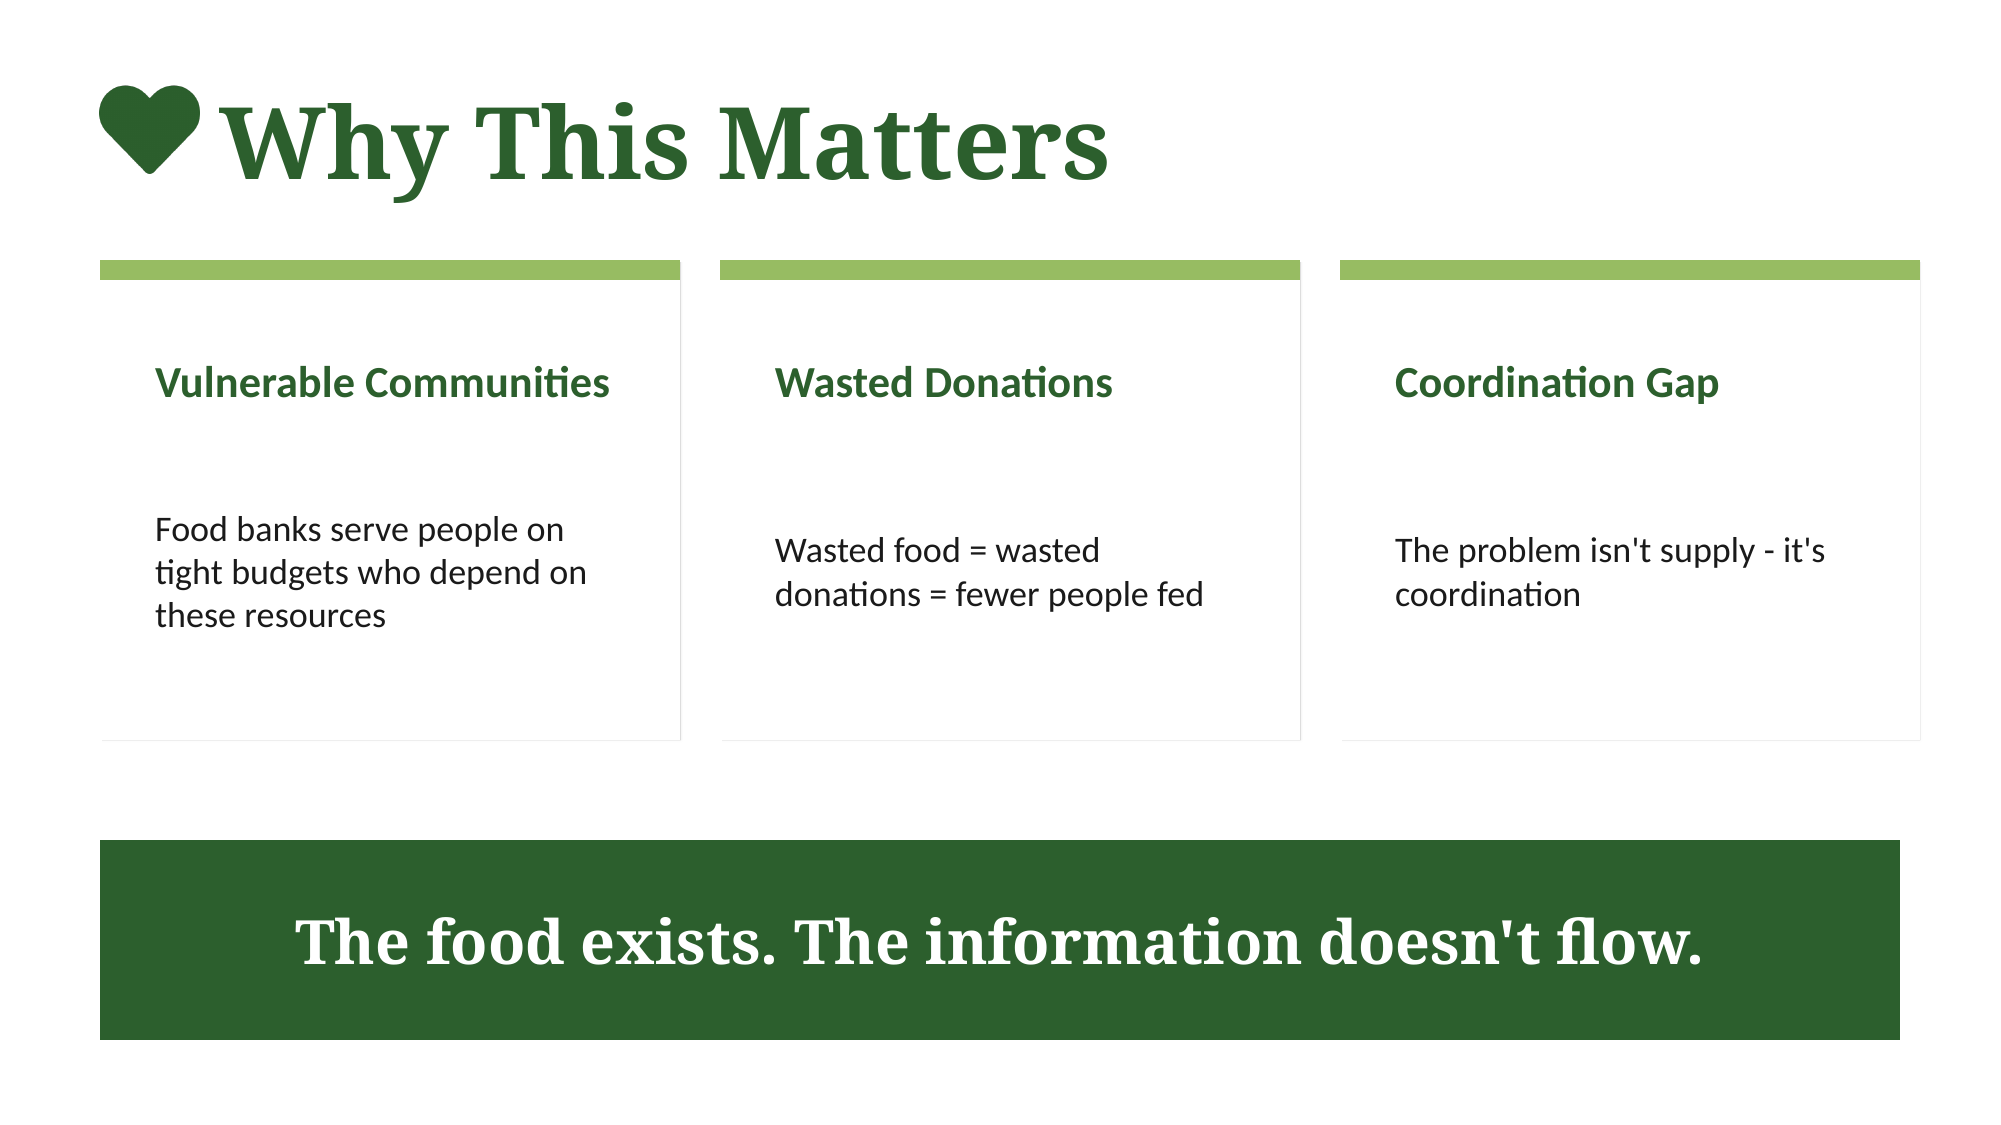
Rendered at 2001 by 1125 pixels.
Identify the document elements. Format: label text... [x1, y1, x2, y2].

text_box Wasted Donations [760, 320, 1260, 440]
text_box The food exists. The information doesn't flow. [140, 870, 1860, 1010]
text_box [100, 260, 680, 740]
text_box [720, 260, 1300, 740]
text_box Wasted food = wasted donations = fewer people fed [760, 450, 1260, 690]
text_box Why This Matters [220, 80, 1820, 200]
text_box [100, 840, 1900, 1040]
picture [99, 80, 200, 180]
text_box Food banks serve people on tight budgets who depend on these resources [140, 450, 640, 690]
text_box Coordination Gap [1380, 320, 1880, 440]
text_box Vulnerable Communities [140, 320, 640, 440]
text_box The problem isn't supply - it's coordination [1380, 450, 1880, 690]
text_box [1340, 260, 1920, 740]
